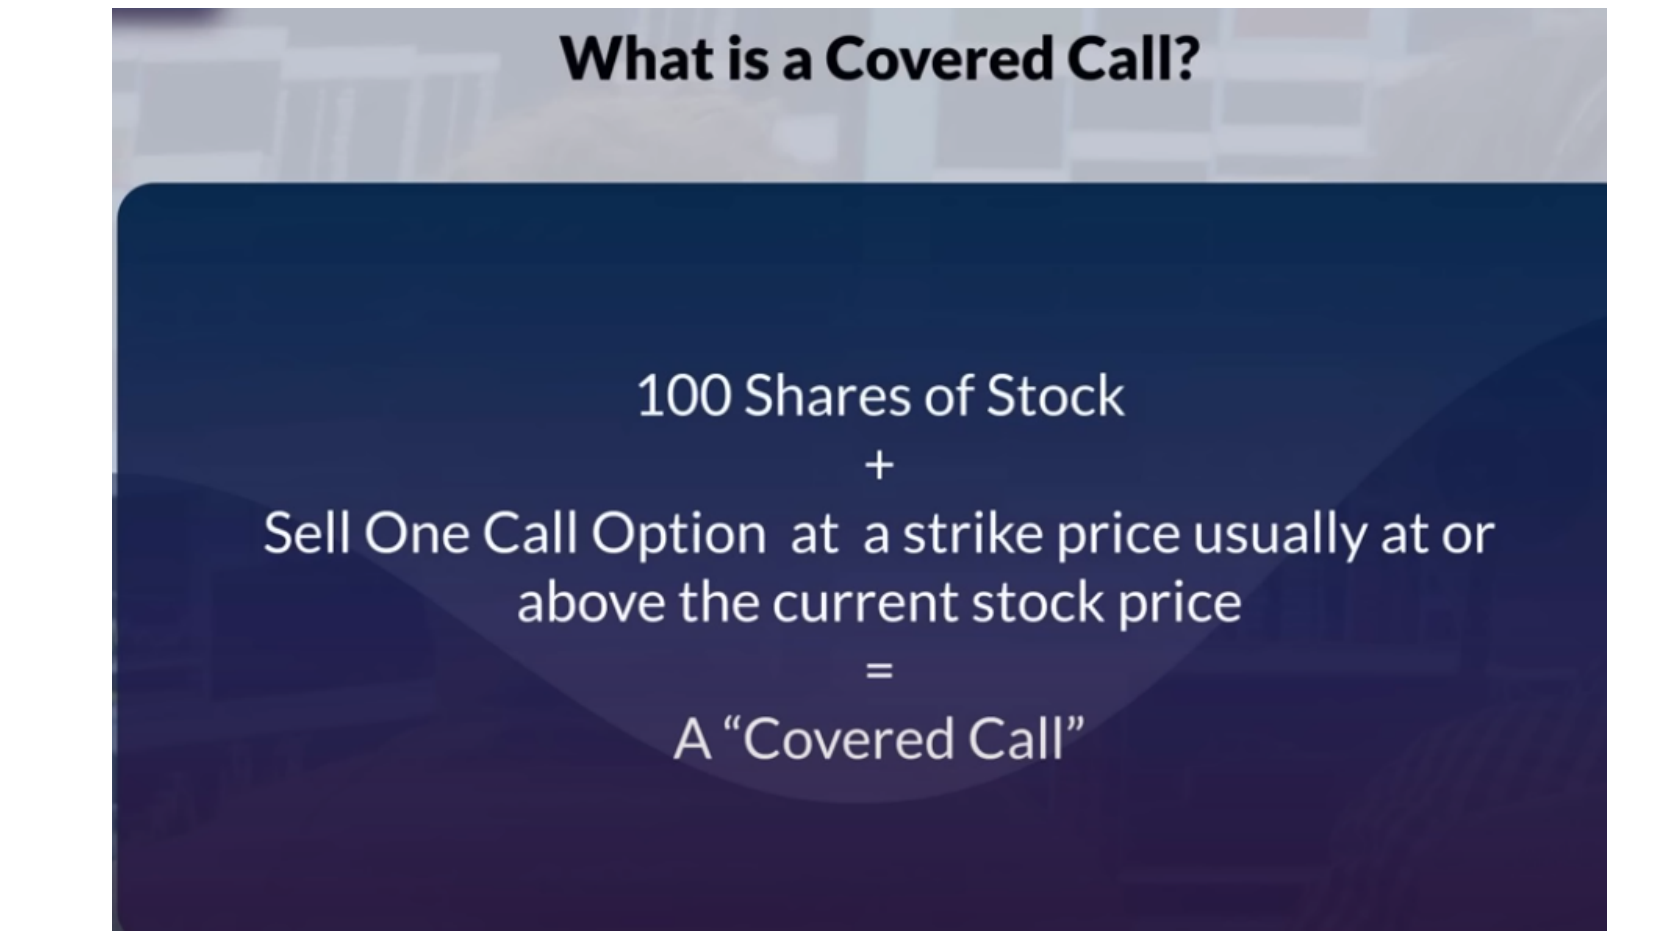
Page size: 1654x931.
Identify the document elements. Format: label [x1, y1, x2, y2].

picture [112, 8, 1607, 931]
